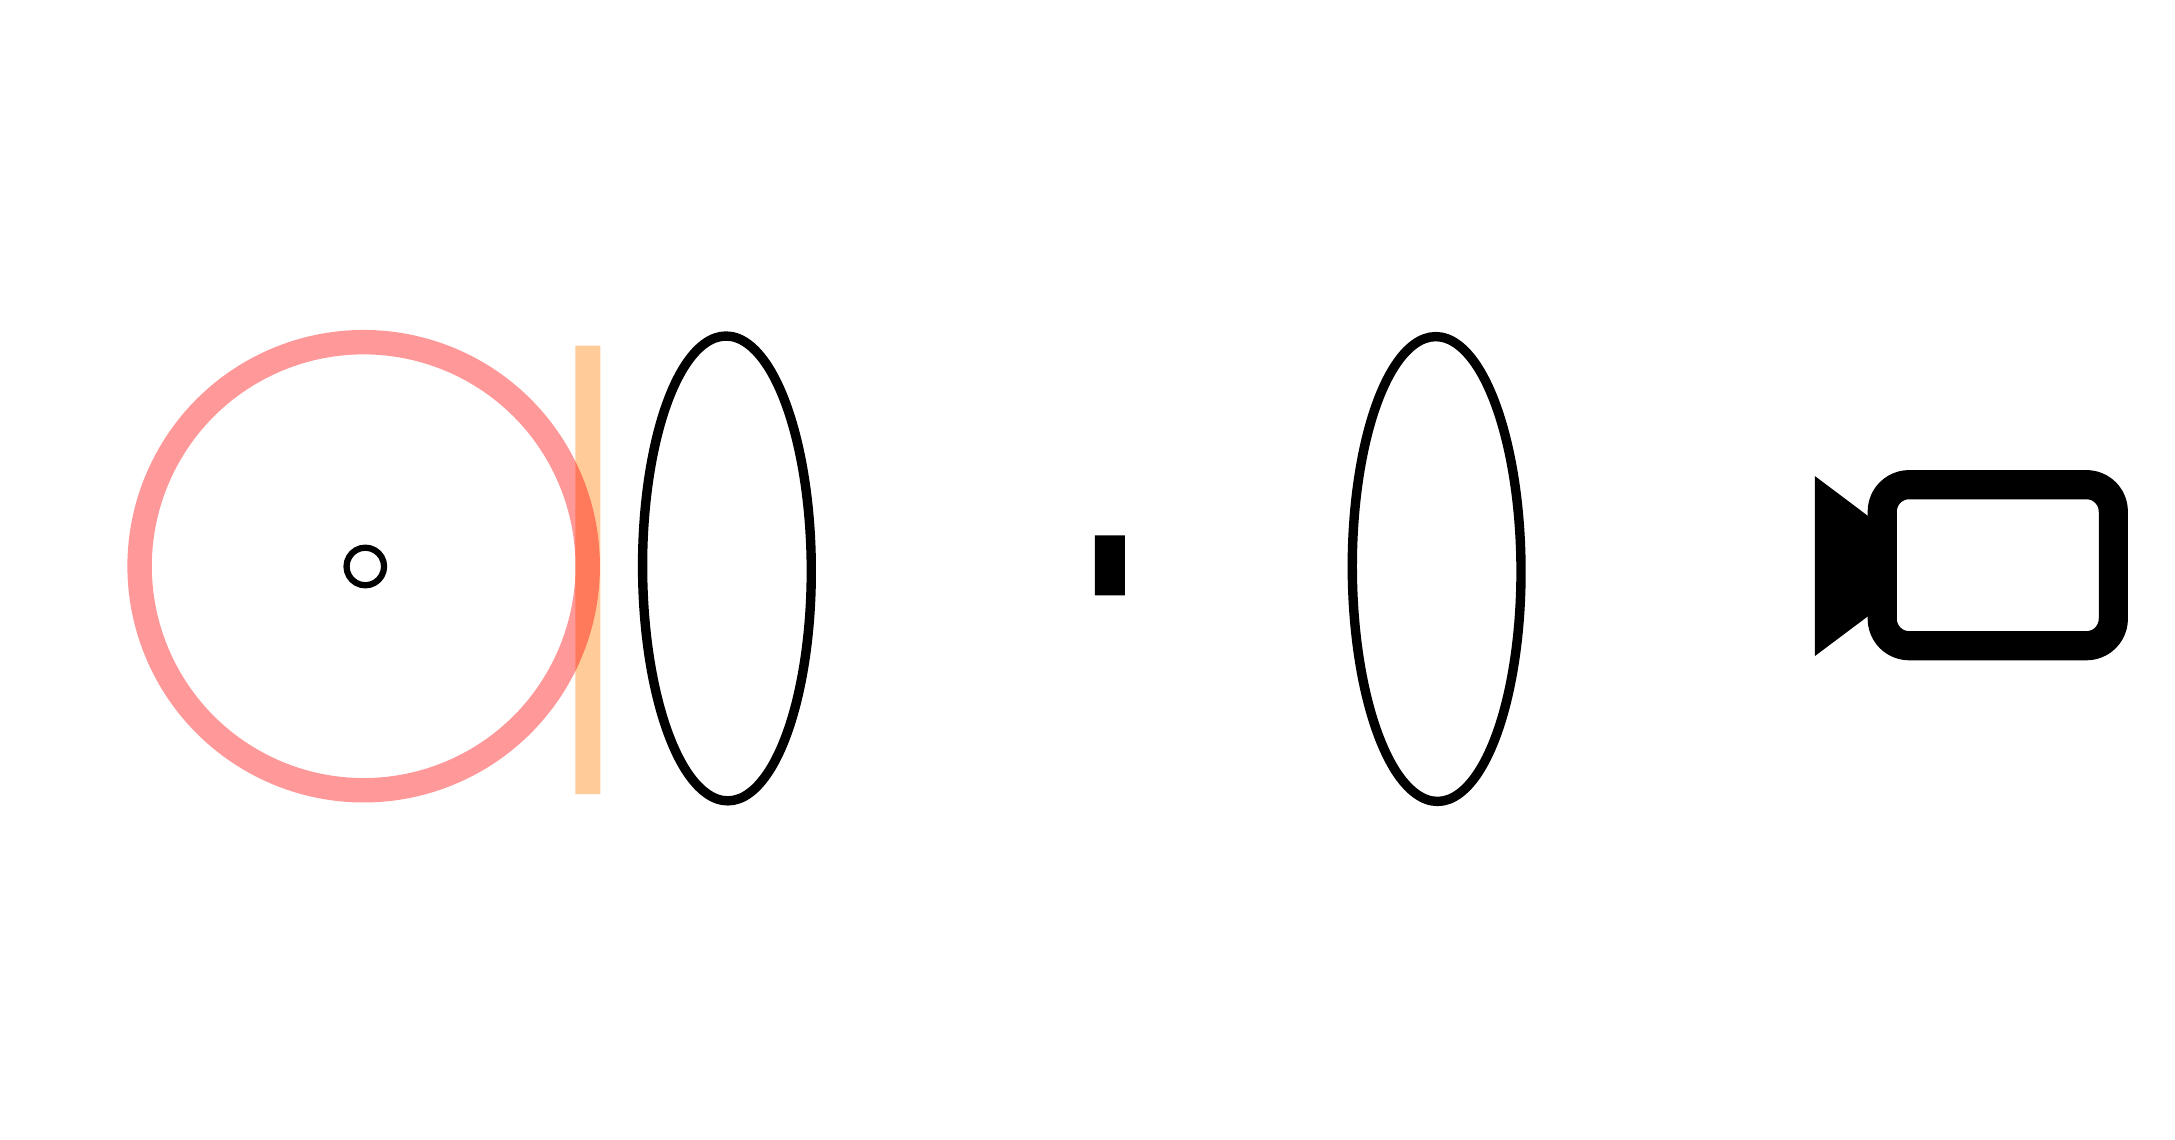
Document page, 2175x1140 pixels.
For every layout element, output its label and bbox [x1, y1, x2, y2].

text_box [1352, 336, 1522, 802]
text_box [127, 329, 600, 803]
text_box [1882, 484, 2114, 646]
text_box [1094, 535, 1125, 596]
text_box [1814, 476, 1875, 657]
text_box [642, 336, 812, 801]
